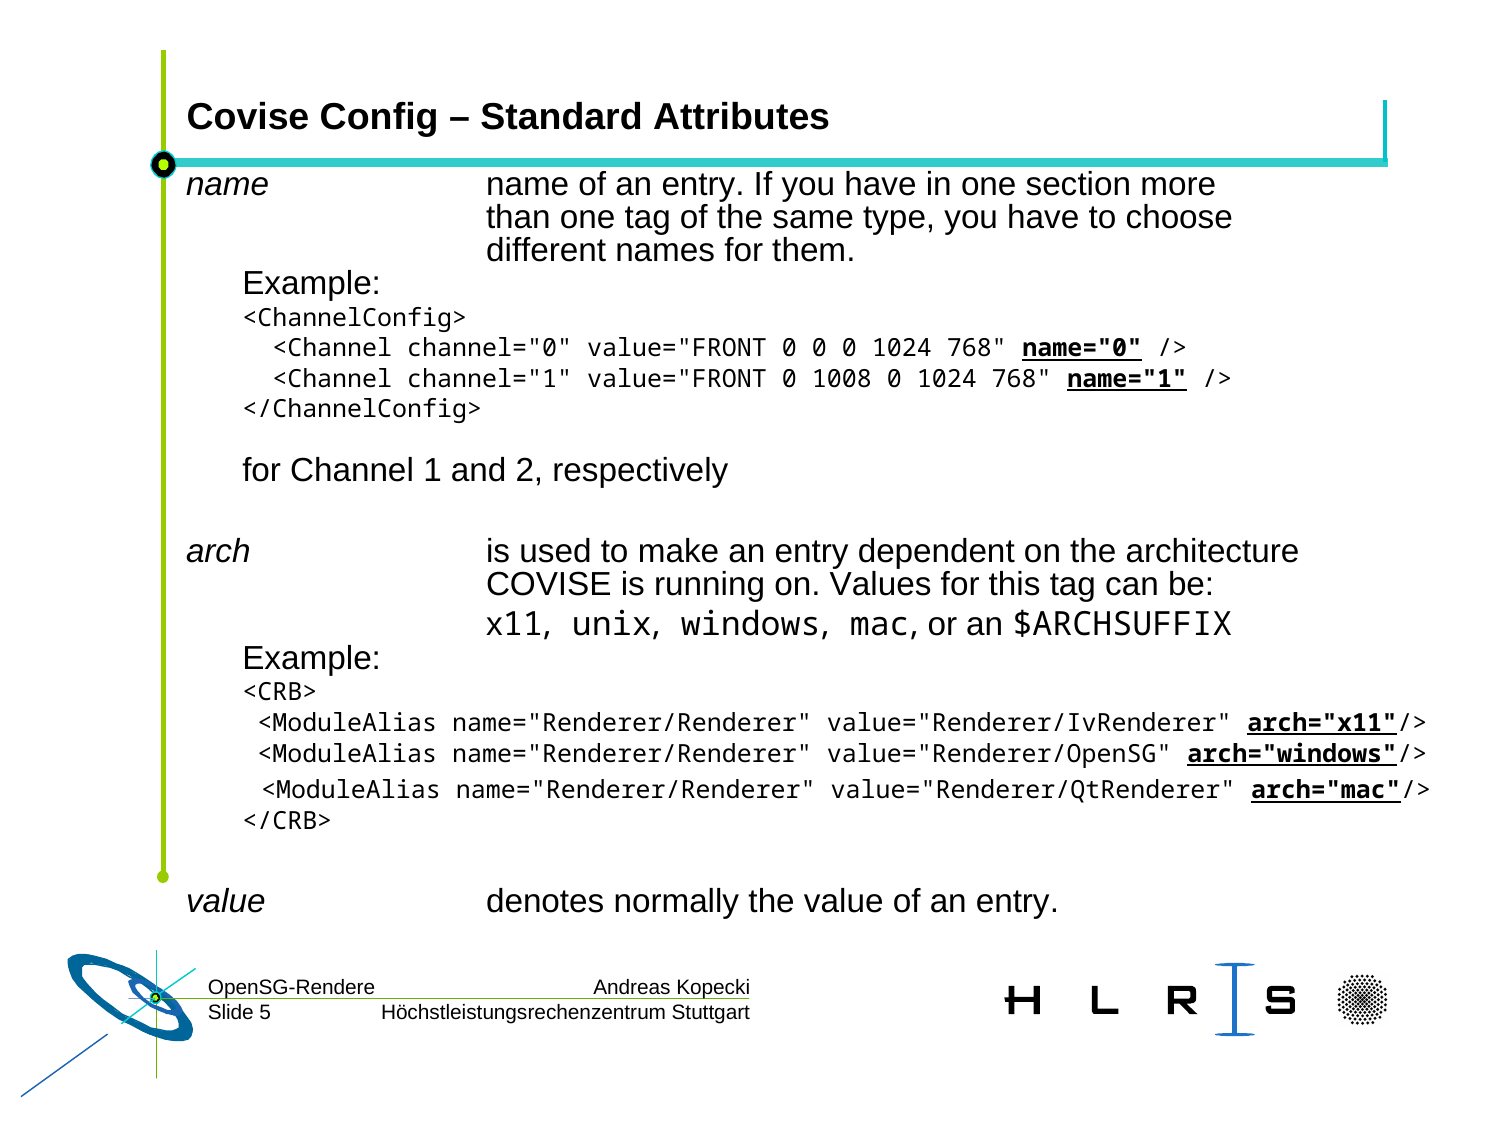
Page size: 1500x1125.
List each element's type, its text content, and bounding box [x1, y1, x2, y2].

title Covise Config – Standard Attributes [171, 86, 1386, 146]
list name name of an entry. If you have in one section more than one tag of the same type, you have to choose different names for them. Example: <ChannelConfig> <Channel channel="0" value="FRONT 0 0 0 1024 768" name="0" /> <Channel channel="1" value="FRONT 0 1008 0 1024 768" name="1" /> </ChannelConfig> for Channel 1 and 2, respectively arch is used to make an entry dependent on the architecture COVISE is running on. Values for this tag can be: x11, unix, windows, mac, or an $ARCHSUFFIX Example: <CRB> <ModuleAlias name="Renderer/Renderer" value="Renderer/IvRenderer" arch="x11"/> <ModuleAlias name="Renderer/Renderer" value="Renderer/OpenSG" arch="windows"/> <ModuleAlias name="Renderer/Renderer" value="Renderer/QtRenderer" arch="mac"/> </CRB> value denotes normally the value of an entry. [171, 160, 1457, 973]
